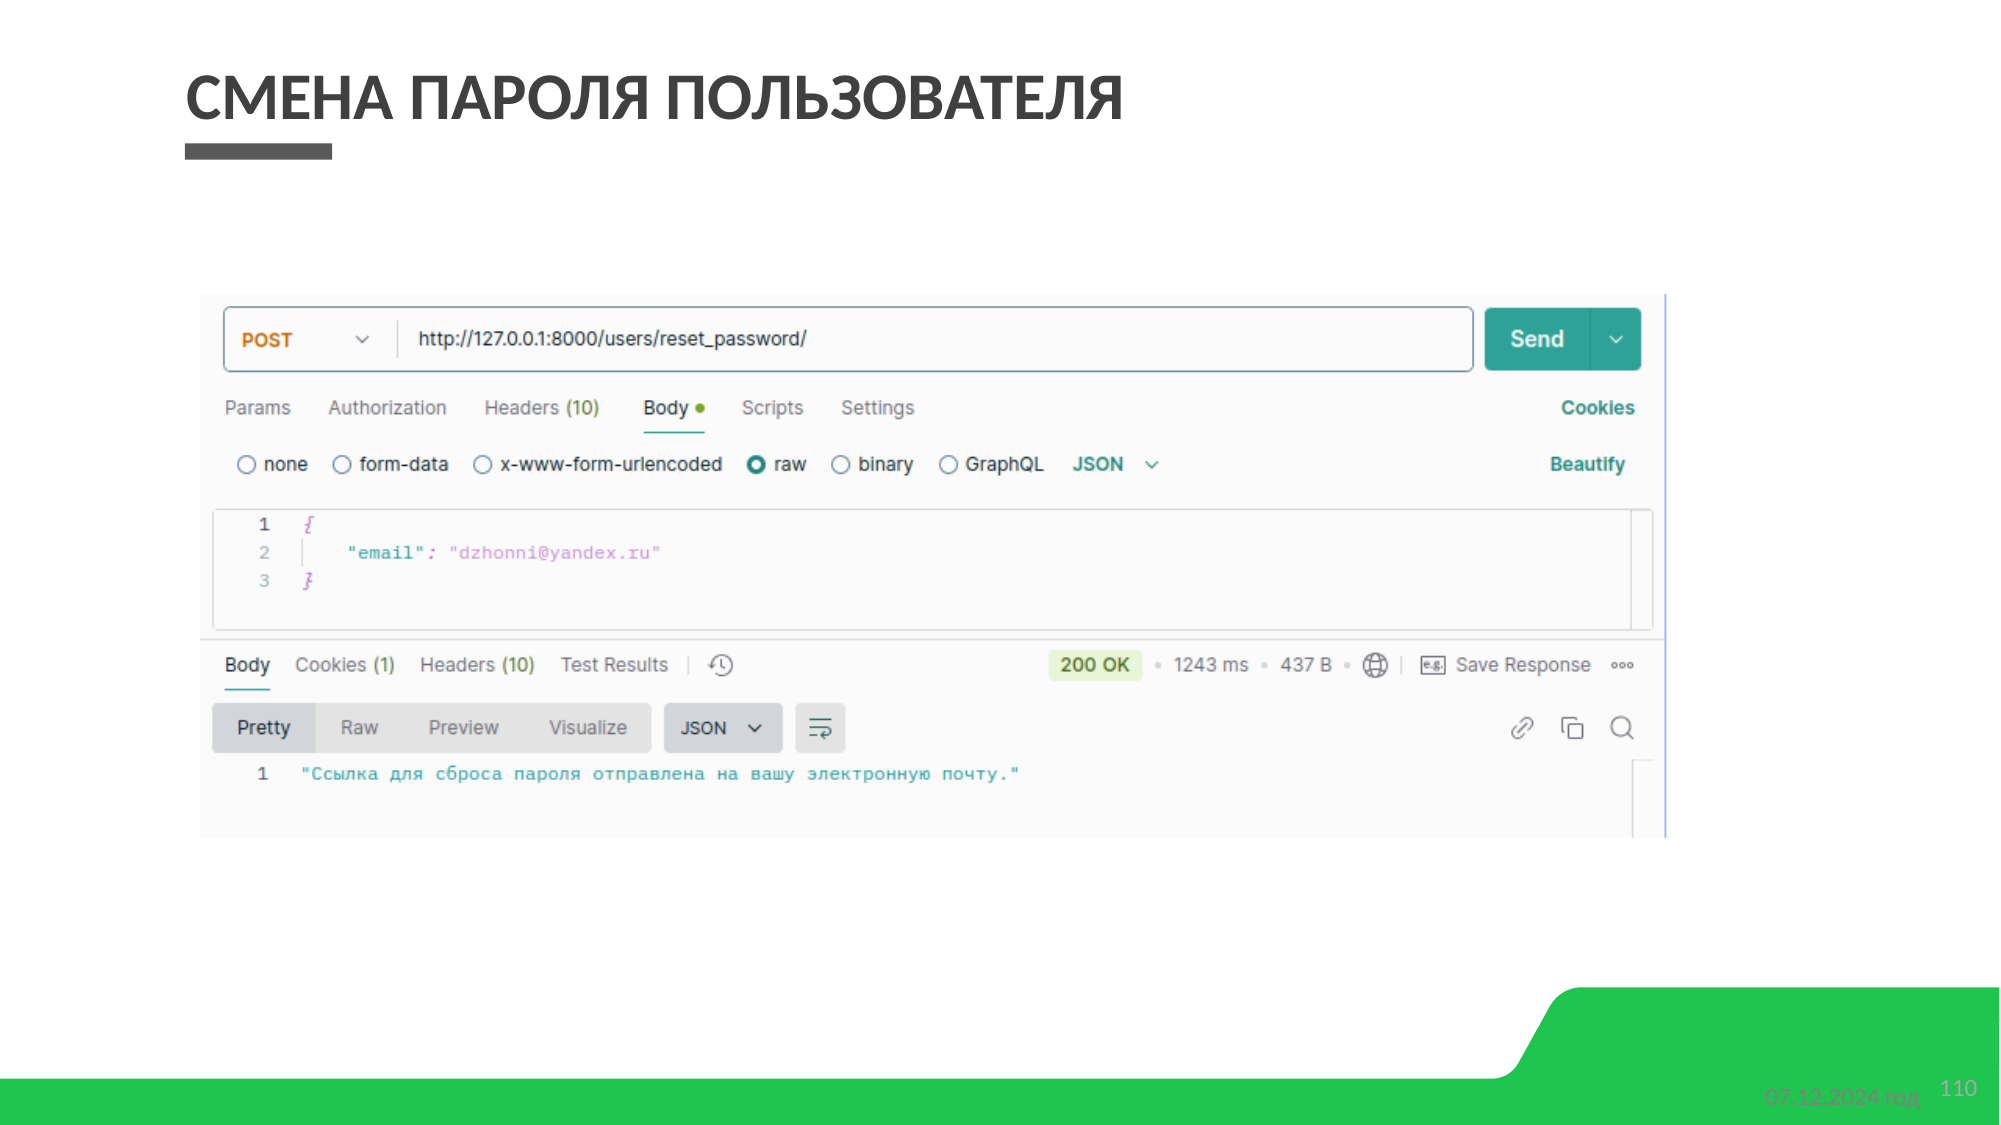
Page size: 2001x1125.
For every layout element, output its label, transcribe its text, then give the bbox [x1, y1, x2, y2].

text_box 07.12.2024 год [1750, 1065, 2000, 1125]
title Смена пароля пользователя [170, 48, 1890, 148]
picture [200, 294, 1668, 838]
